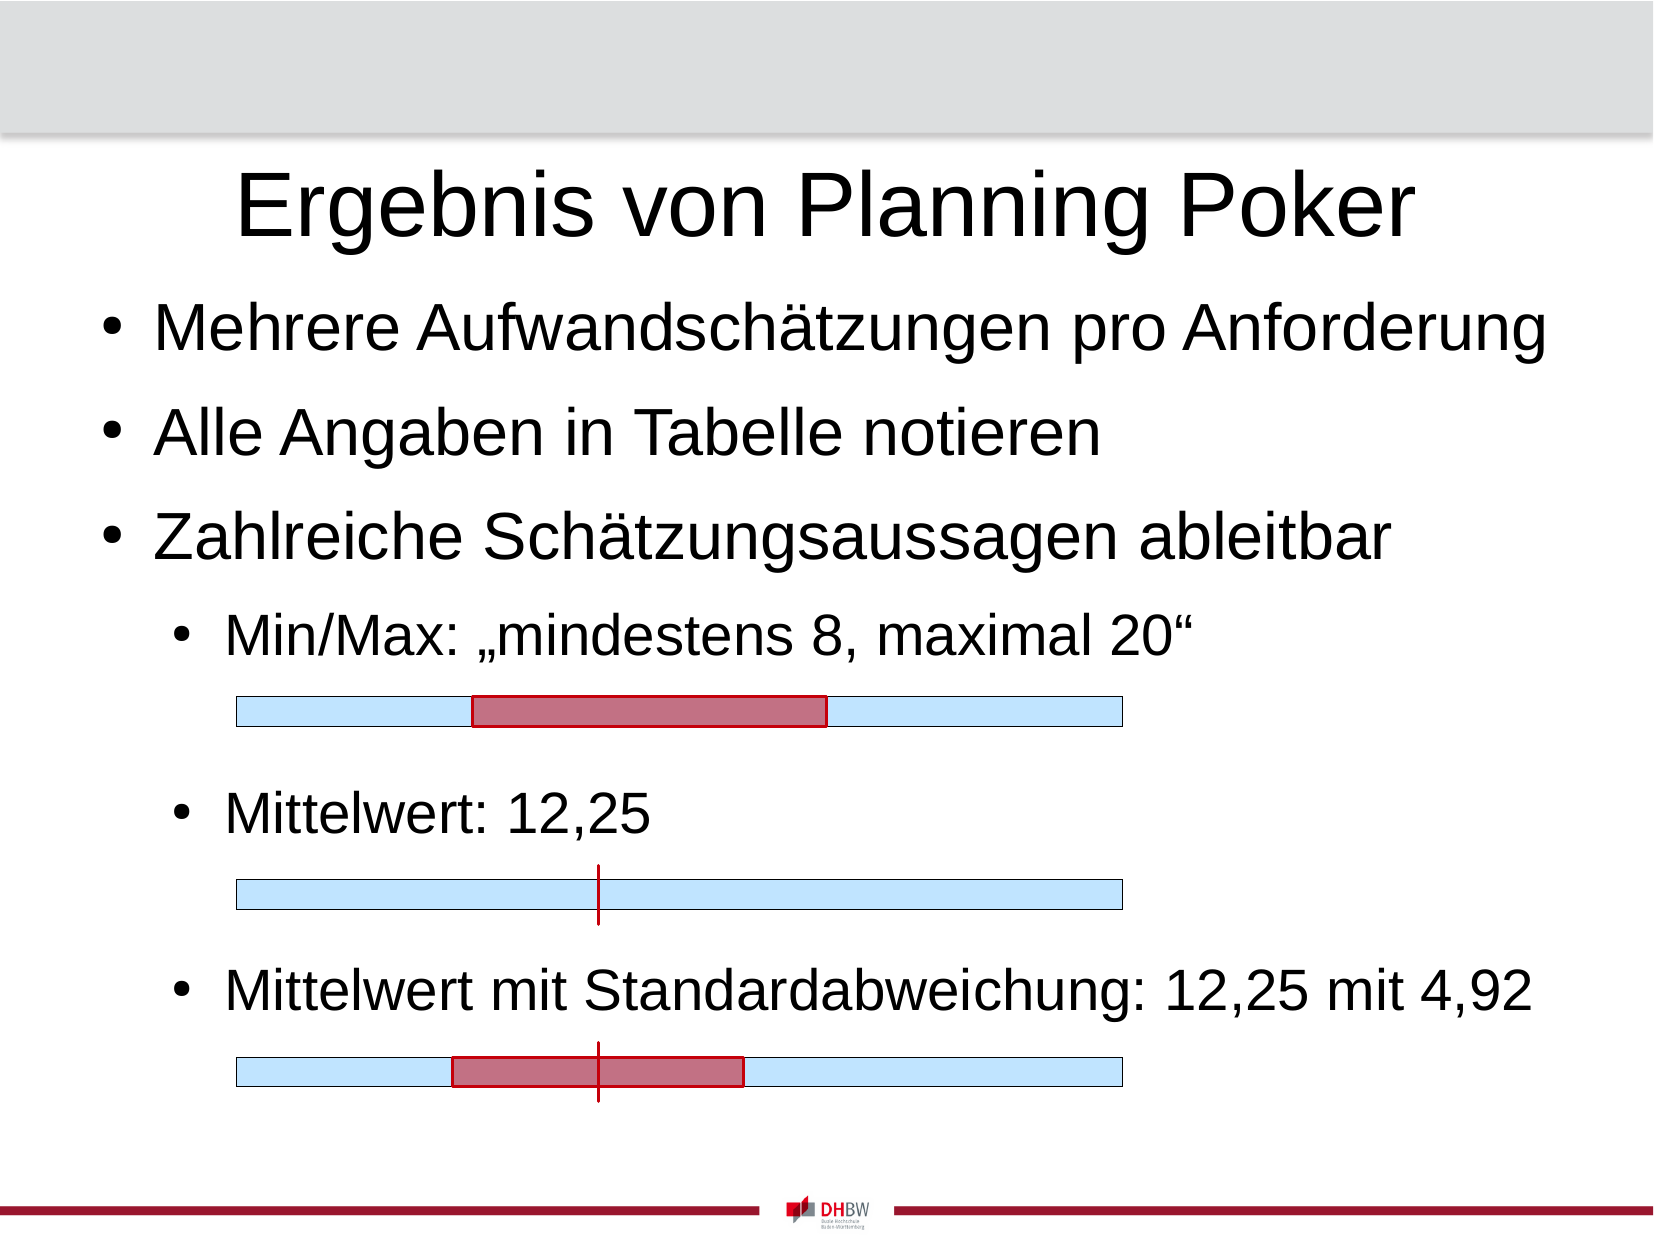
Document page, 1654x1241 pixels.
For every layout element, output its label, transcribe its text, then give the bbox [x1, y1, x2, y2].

text_box [236, 865, 1123, 925]
picture [0, 1, 1654, 1237]
text_box [236, 696, 1123, 727]
list Mehrere Aufwandschätzungen pro Anforderung Alle Angaben in Tabelle notieren Zahlreiche Schätzungsaussagen ableitbar Min/Max: „mindestens 8, maximal 20“ Mittelwert: 12,25 Mittelwert mit Standardabweichung: 12,25 mit 4,92 [82, 290, 1571, 1120]
title Ergebnis von Planning Poker [82, 147, 1571, 257]
text_box [236, 1042, 1123, 1102]
